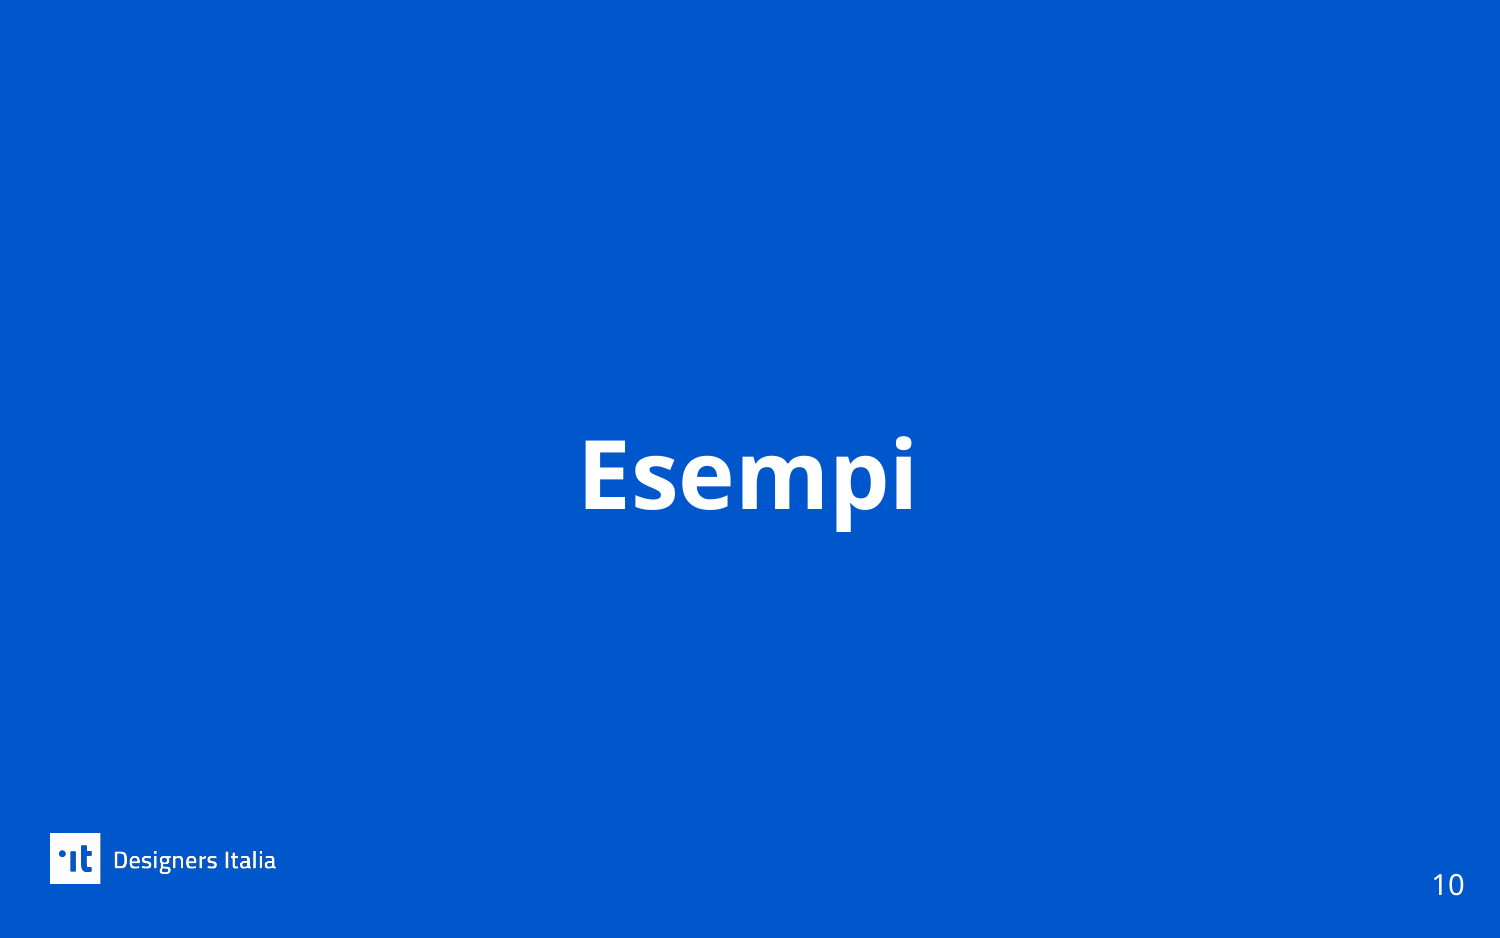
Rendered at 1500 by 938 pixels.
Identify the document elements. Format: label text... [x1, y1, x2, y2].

picture [50, 833, 289, 884]
text_box Esempi [270, 398, 1226, 539]
slide_number <numero> [1389, 849, 1480, 922]
